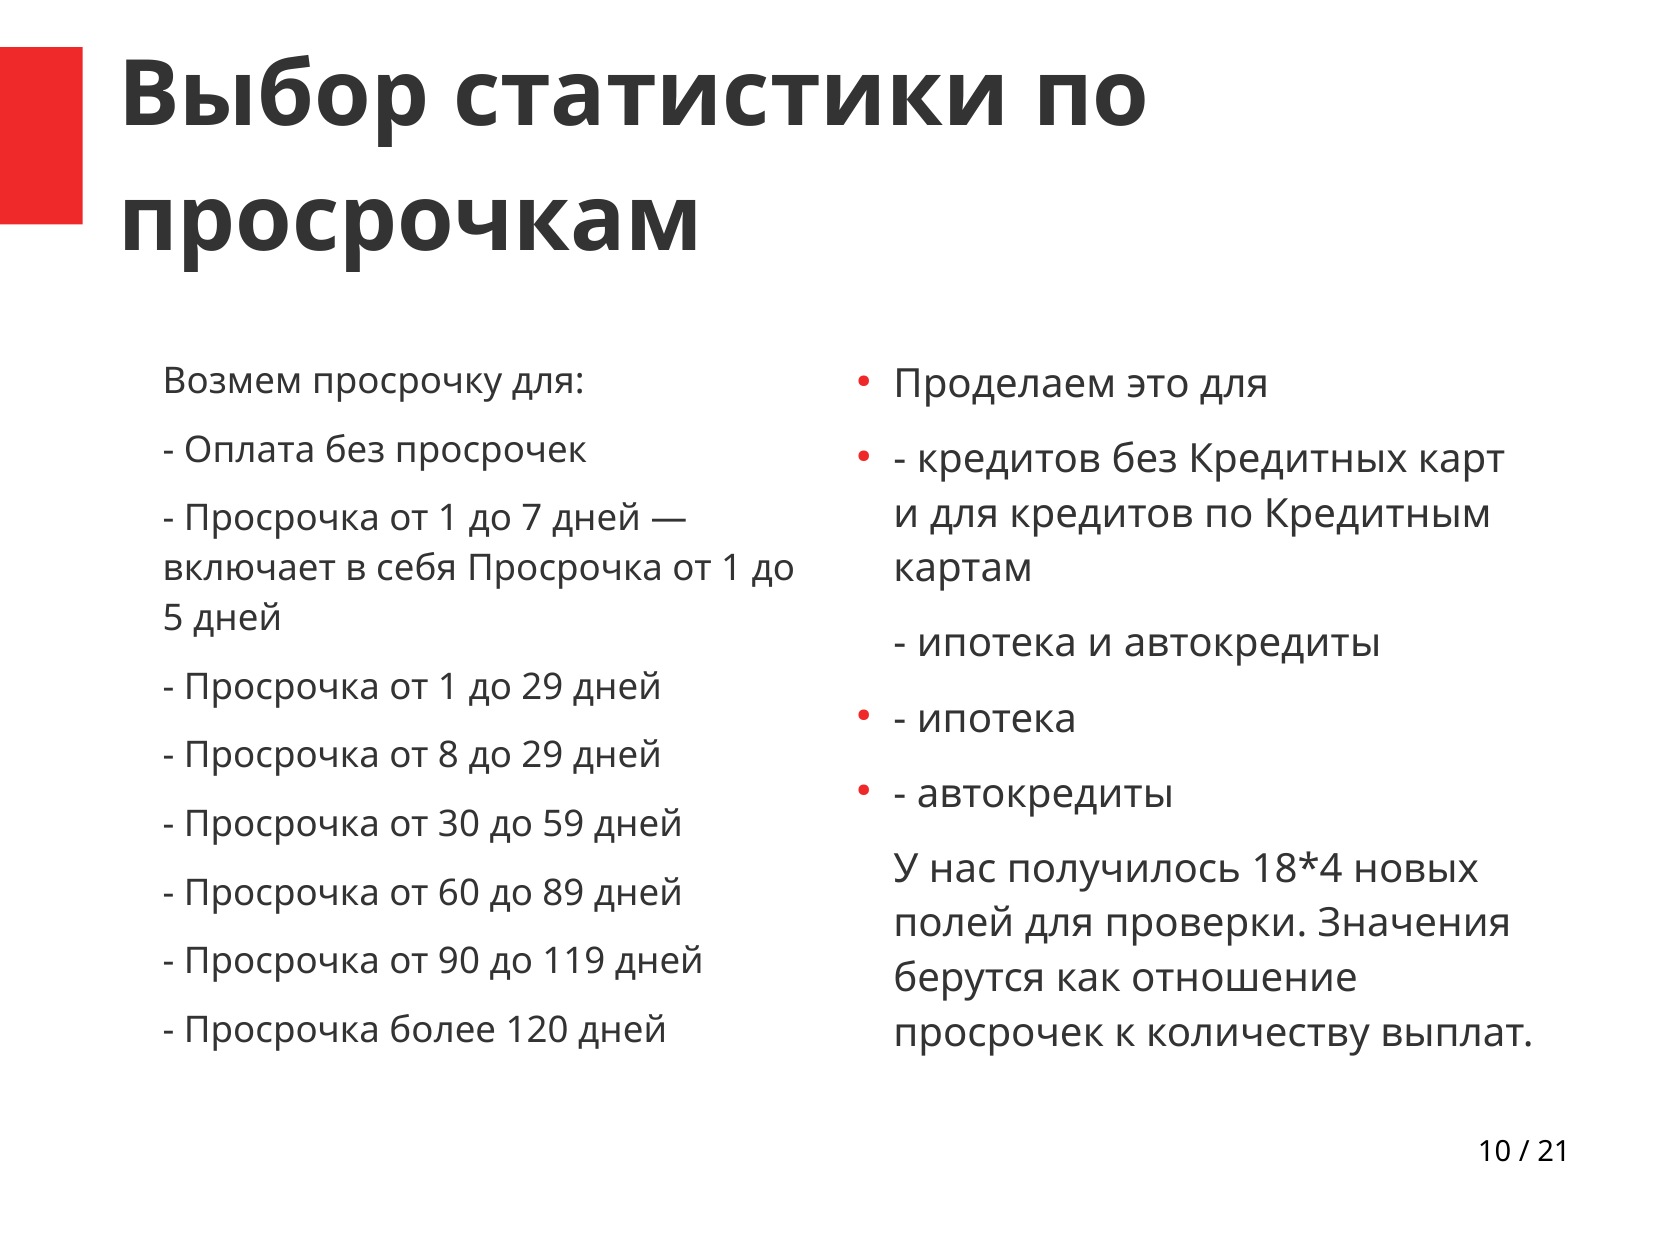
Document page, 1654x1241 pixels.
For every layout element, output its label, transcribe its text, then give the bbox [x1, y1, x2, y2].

title Выбор статистики по просрочкам [118, 27, 1571, 278]
list Возмем просрочку для: - Оплата без просрочек - Просрочка от 1 до 7 дней — включает в себя Просрочка от 1 до 5 дней - Просрочка от 1 до 29 дней - Просрочка от 8 до 29 дней - Просрочка от 30 до 59 дней - Просрочка от 60 до 89 дней - Просрочка от 90 до 119 дней - Просрочка более 120 дней [118, 354, 810, 1074]
list Проделаем это для - кредитов без Кредитных карт и для кредитов по Кредитным картам - ипотека и автокредиты - ипотека - автокредиты У нас получилось 18*4 новых полей для проверки. Значения берутся как отношение просрочек к количеству выплат. [844, 354, 1536, 1074]
